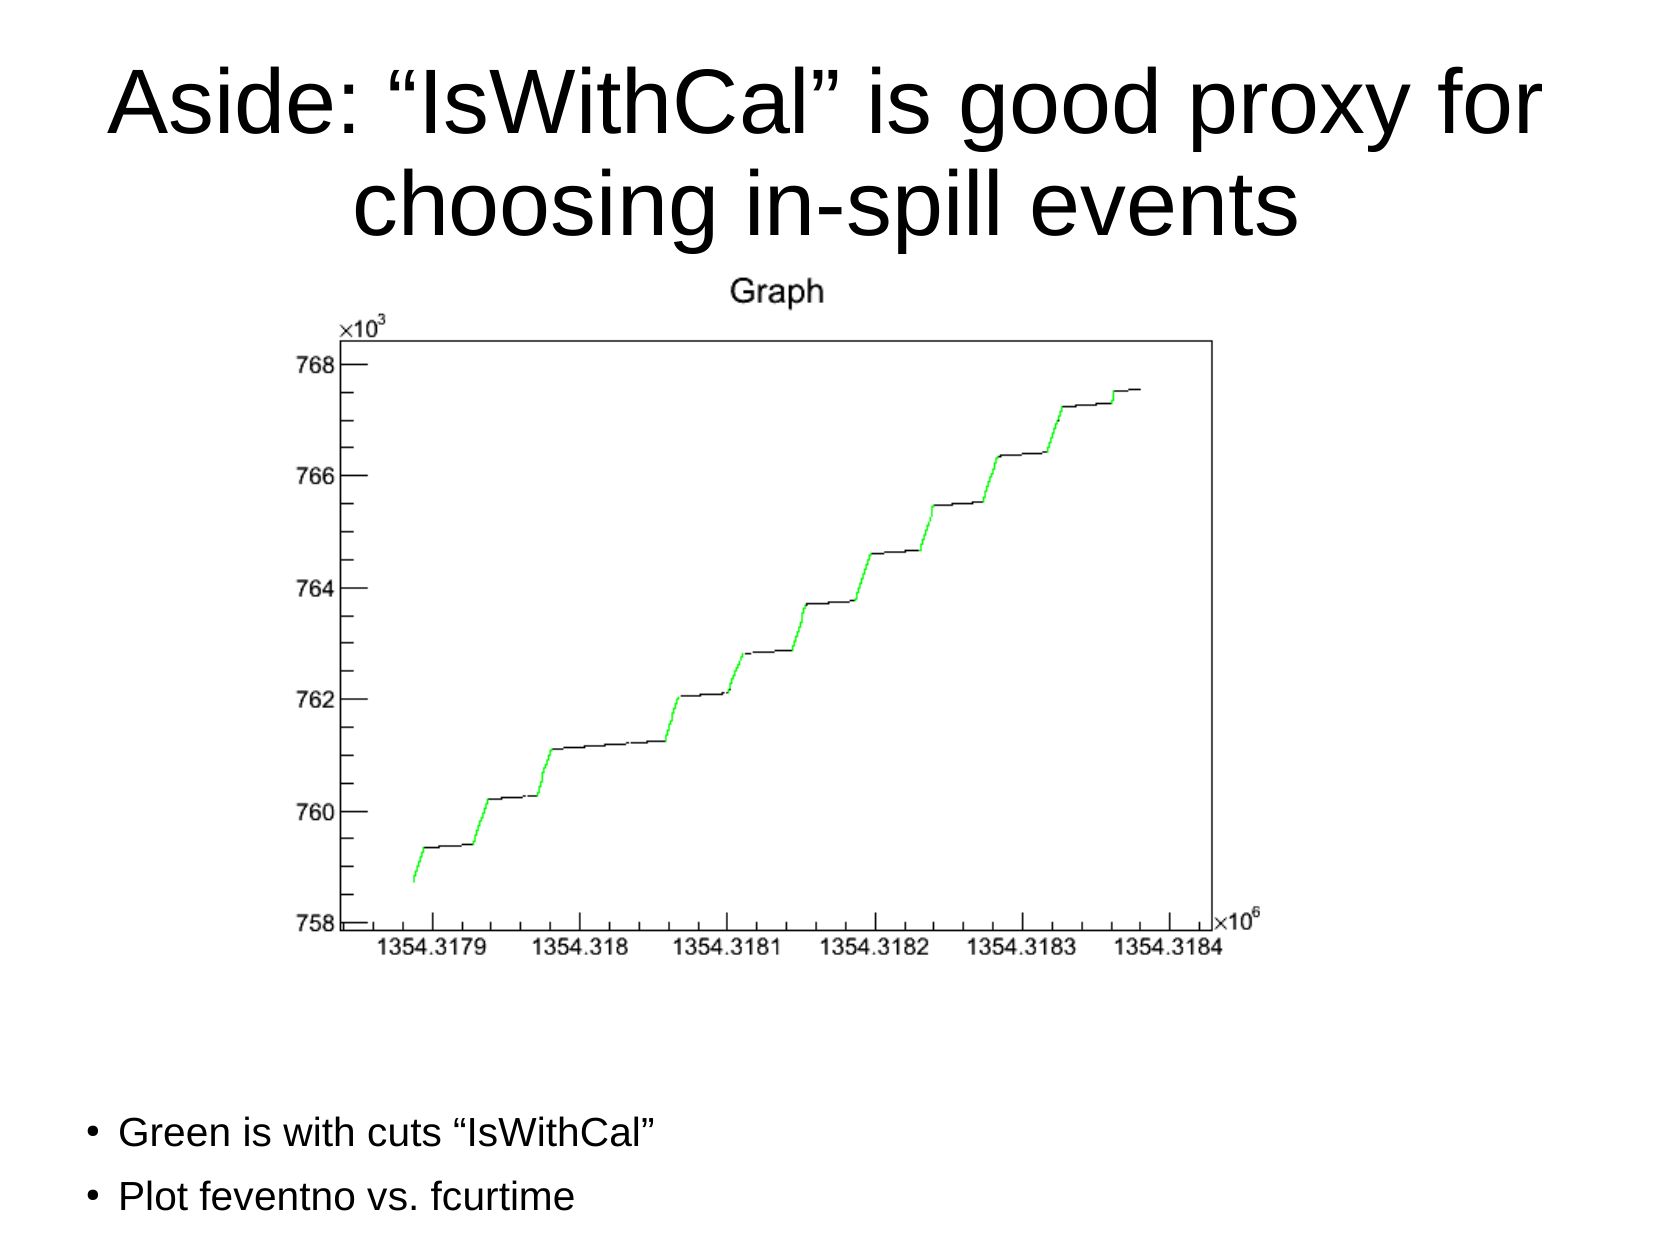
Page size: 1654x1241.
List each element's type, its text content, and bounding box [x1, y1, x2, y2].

title Aside: “IsWithCal” is good proxy for choosing in-spill events [82, 49, 1571, 257]
list Green is with cuts “IsWithCal” Plot feventno vs. fcurtime [75, 1109, 1531, 1220]
picture [232, 267, 1321, 1006]
